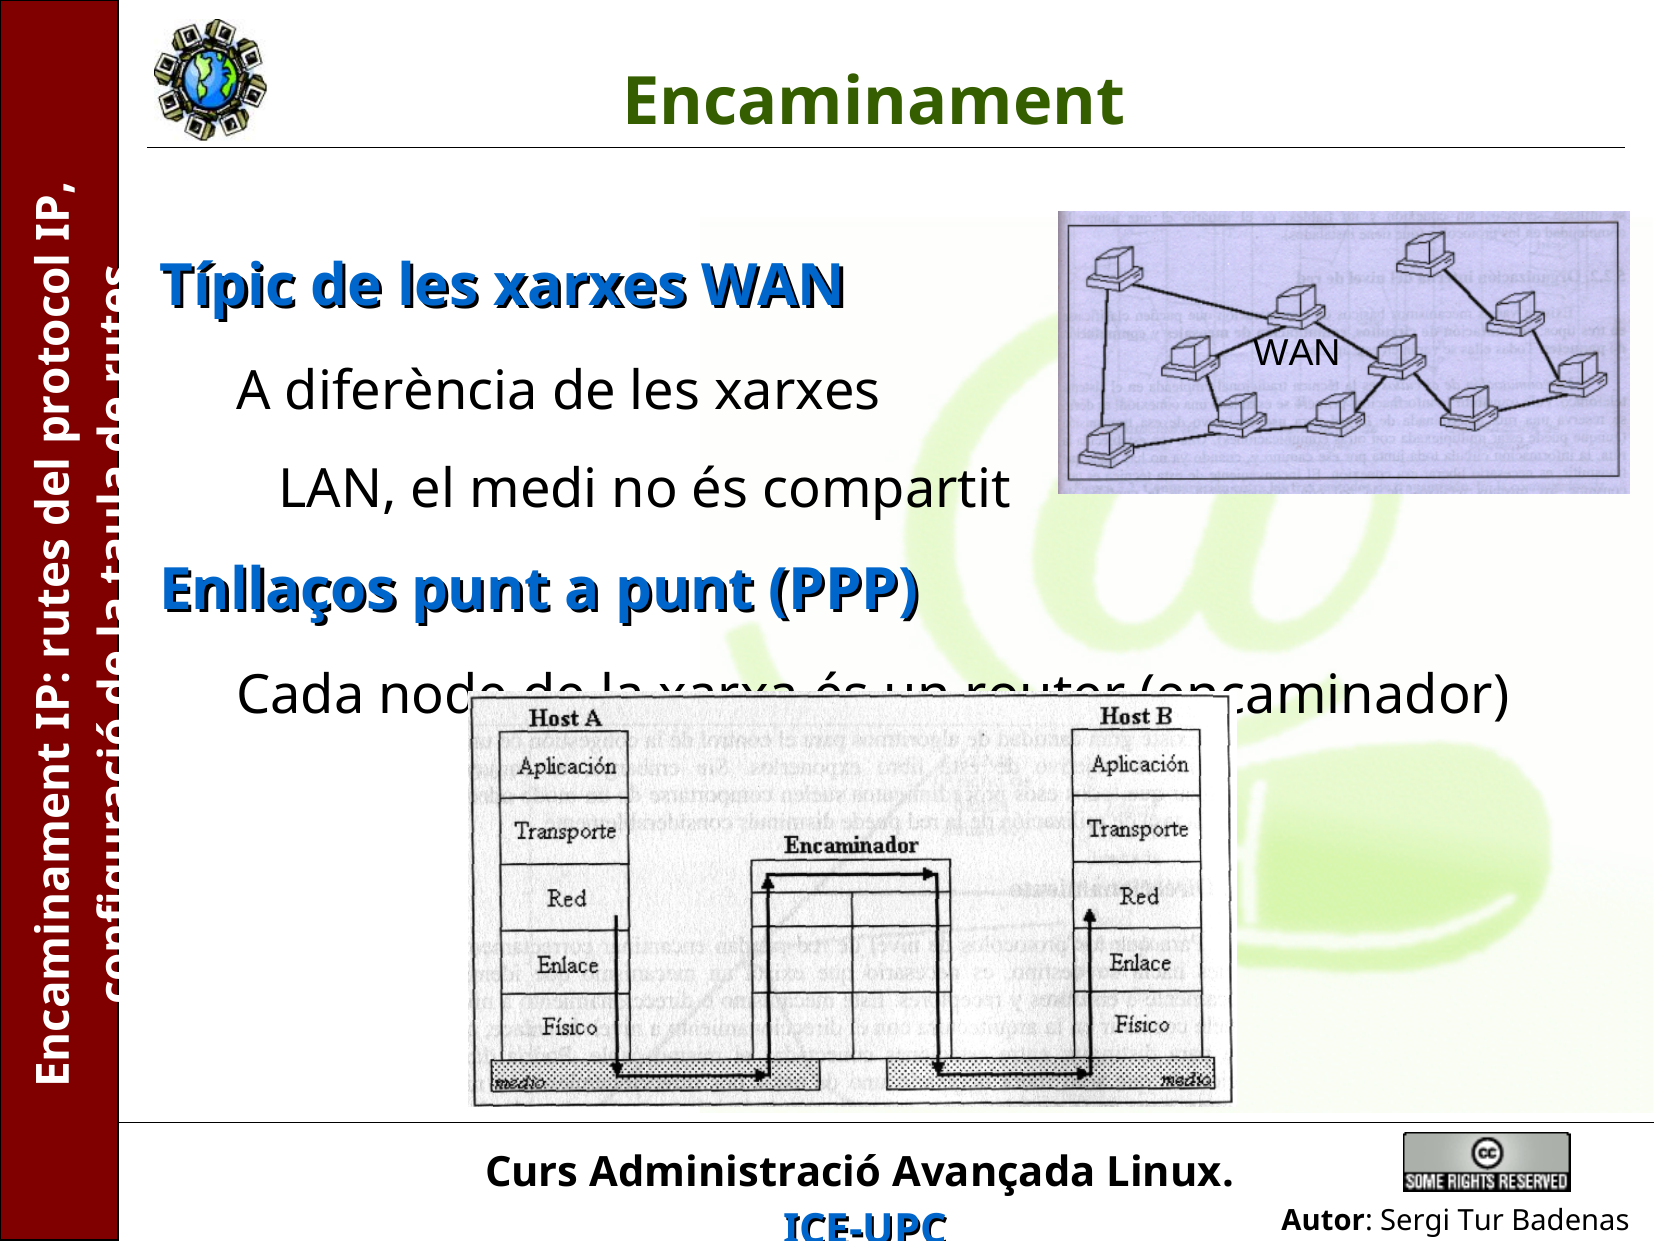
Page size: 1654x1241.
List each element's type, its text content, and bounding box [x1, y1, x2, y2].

title Encaminament [129, 56, 1619, 141]
picture [468, 211, 1654, 1113]
picture [154, 19, 268, 56]
picture [1403, 1132, 1571, 1192]
list Típic de les xarxes WAN A diferència de les xarxes LAN, el medi no és compartit Enllaços punt a punt (PPP) Cada node de la xarxa és un router (encaminador) [141, 242, 1630, 1078]
